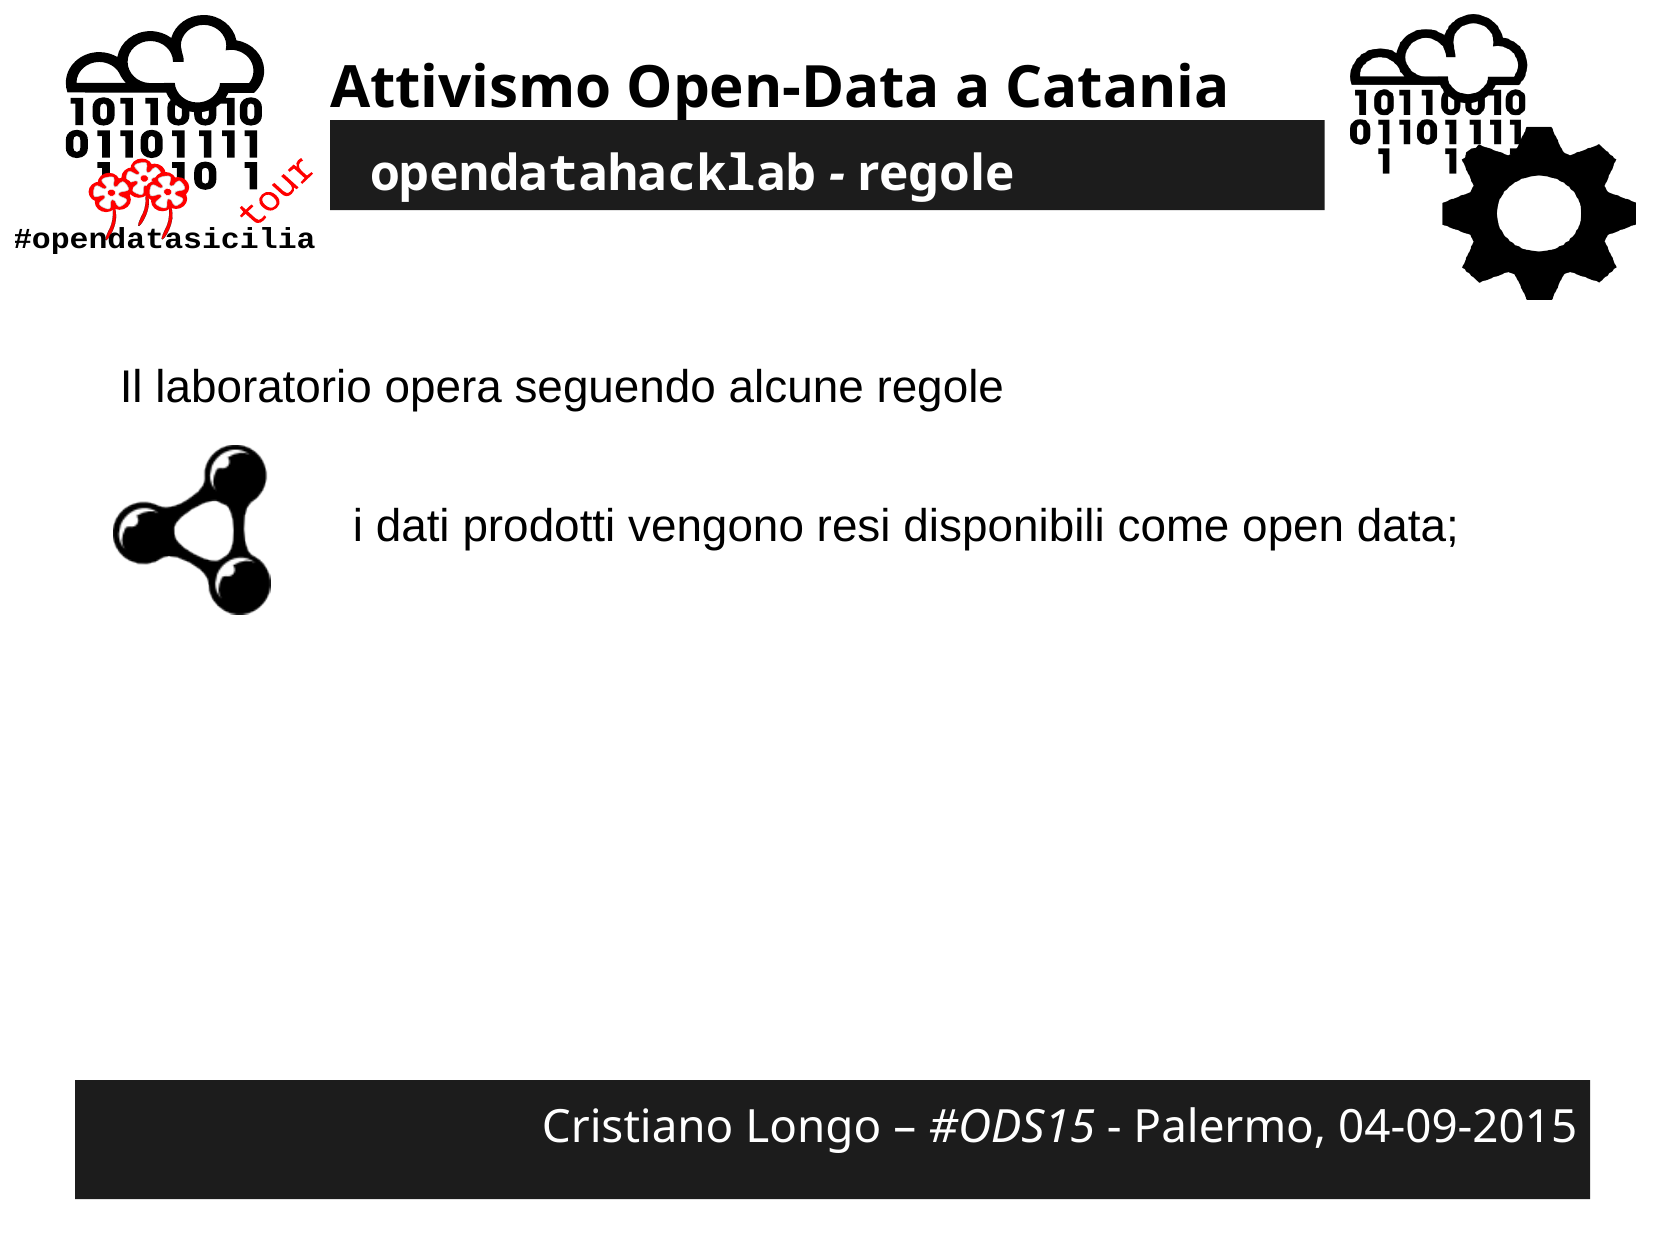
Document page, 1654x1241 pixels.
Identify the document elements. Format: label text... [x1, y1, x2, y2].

picture [1350, 14, 1636, 301]
picture [15, 15, 316, 256]
list Cristiano Longo – #ODS15 - Palermo, 04-09-2015 [75, 1080, 1591, 1200]
text_box Il laboratorio opera seguendo alcune regole [105, 353, 1591, 421]
picture [113, 445, 271, 616]
list opendatahacklab - regole [330, 120, 1325, 211]
list Attivismo Open-Data a Catania [330, 45, 1321, 120]
text_box i dati prodotti vengono resi disponibili come open data; [338, 492, 1554, 559]
